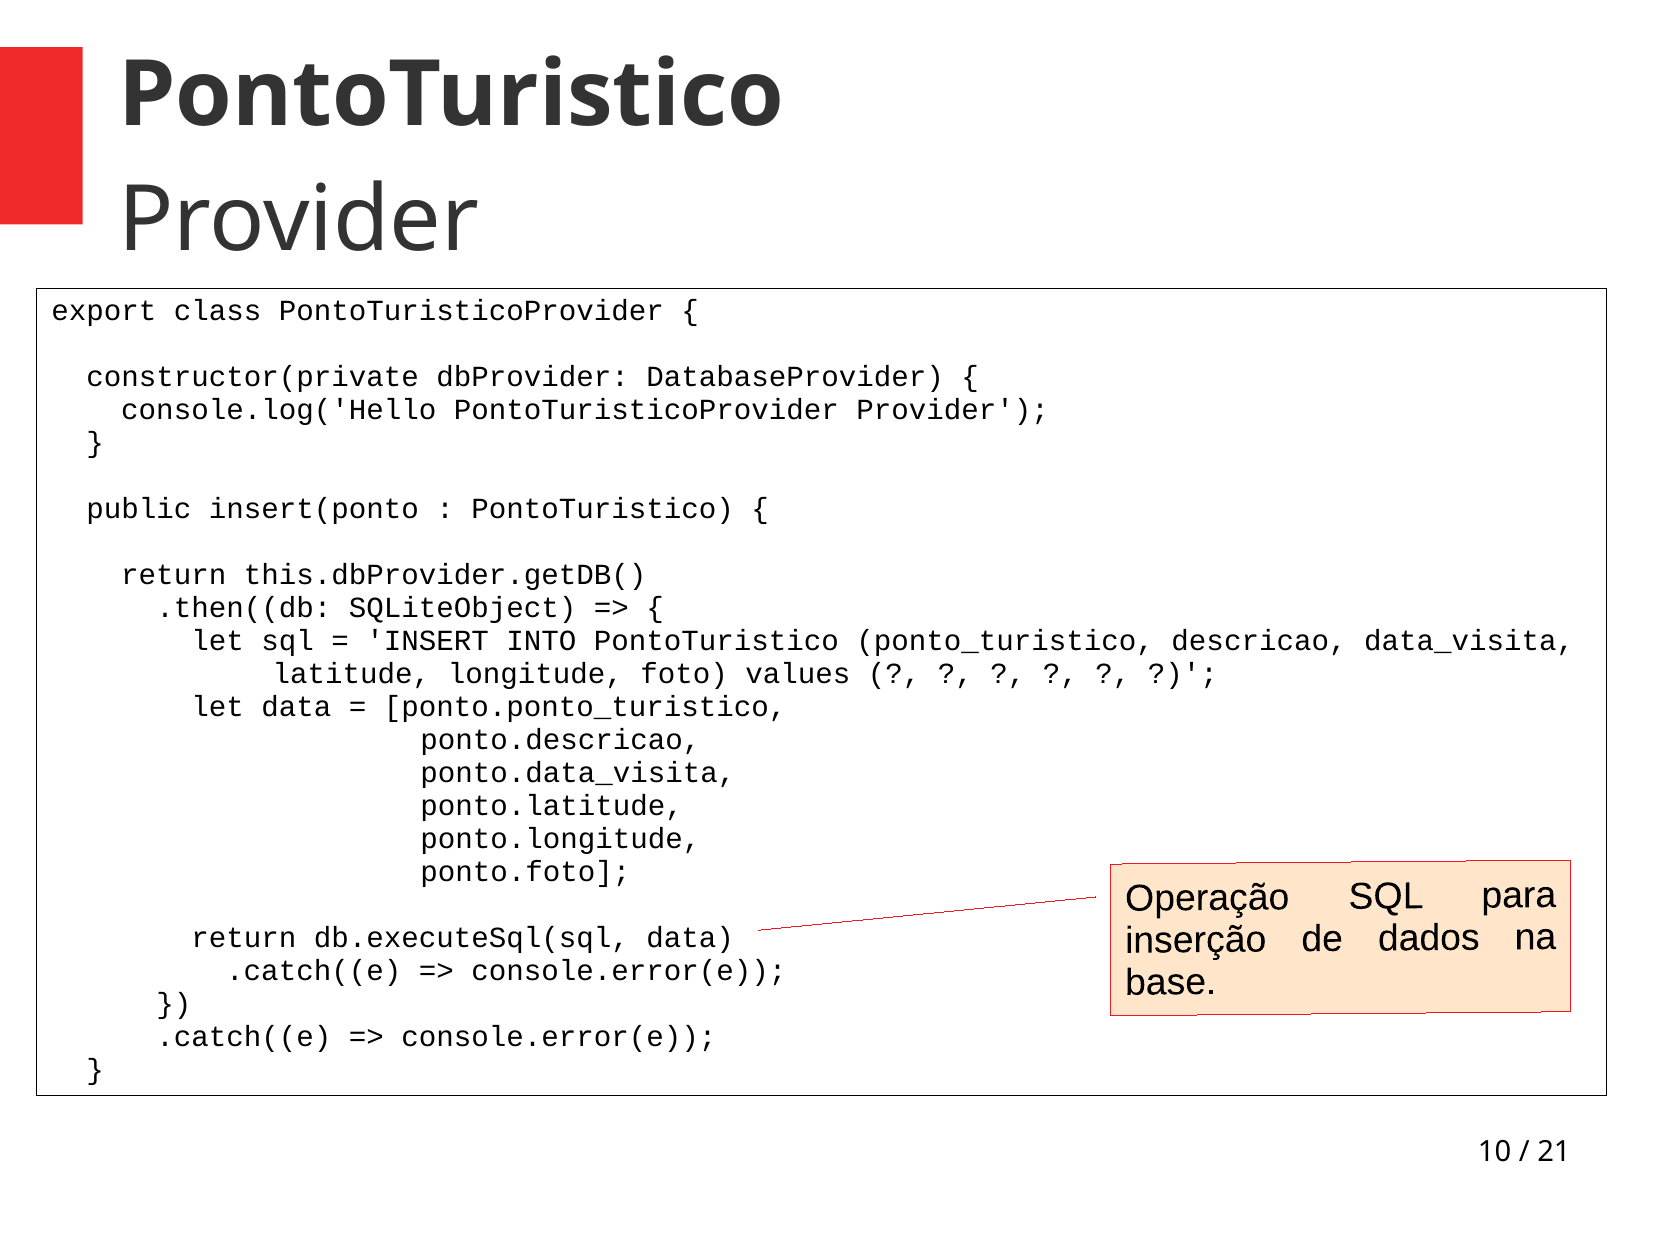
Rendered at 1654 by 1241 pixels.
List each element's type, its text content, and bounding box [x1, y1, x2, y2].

text_box Operação SQL para inserção de dados na base. [1110, 860, 1571, 1016]
text_box export class PontoTuristicoProvider { constructor(private dbProvider: DatabaseProvider) { console.log('Hello PontoTuristicoProvider Provider'); } public insert(ponto : PontoTuristico) { return this.dbProvider.getDB() .then((db: SQLiteObject) => { let sql = 'INSERT INTO PontoTuristico (ponto_turistico, descricao, data_visita, latitude, longitude, foto) values (?, ?, ?, ?, ?, ?)'; let data = [ponto.ponto_turistico, ponto.descricao, ponto.data_visita, ponto.latitude, ponto.longitude, ponto.foto]; return db.executeSql(sql, data) .catch((e) => console.error(e)); }) .catch((e) => console.error(e)); } [36, 288, 1607, 1096]
title PontoTuristico Provider [118, 45, 1571, 260]
